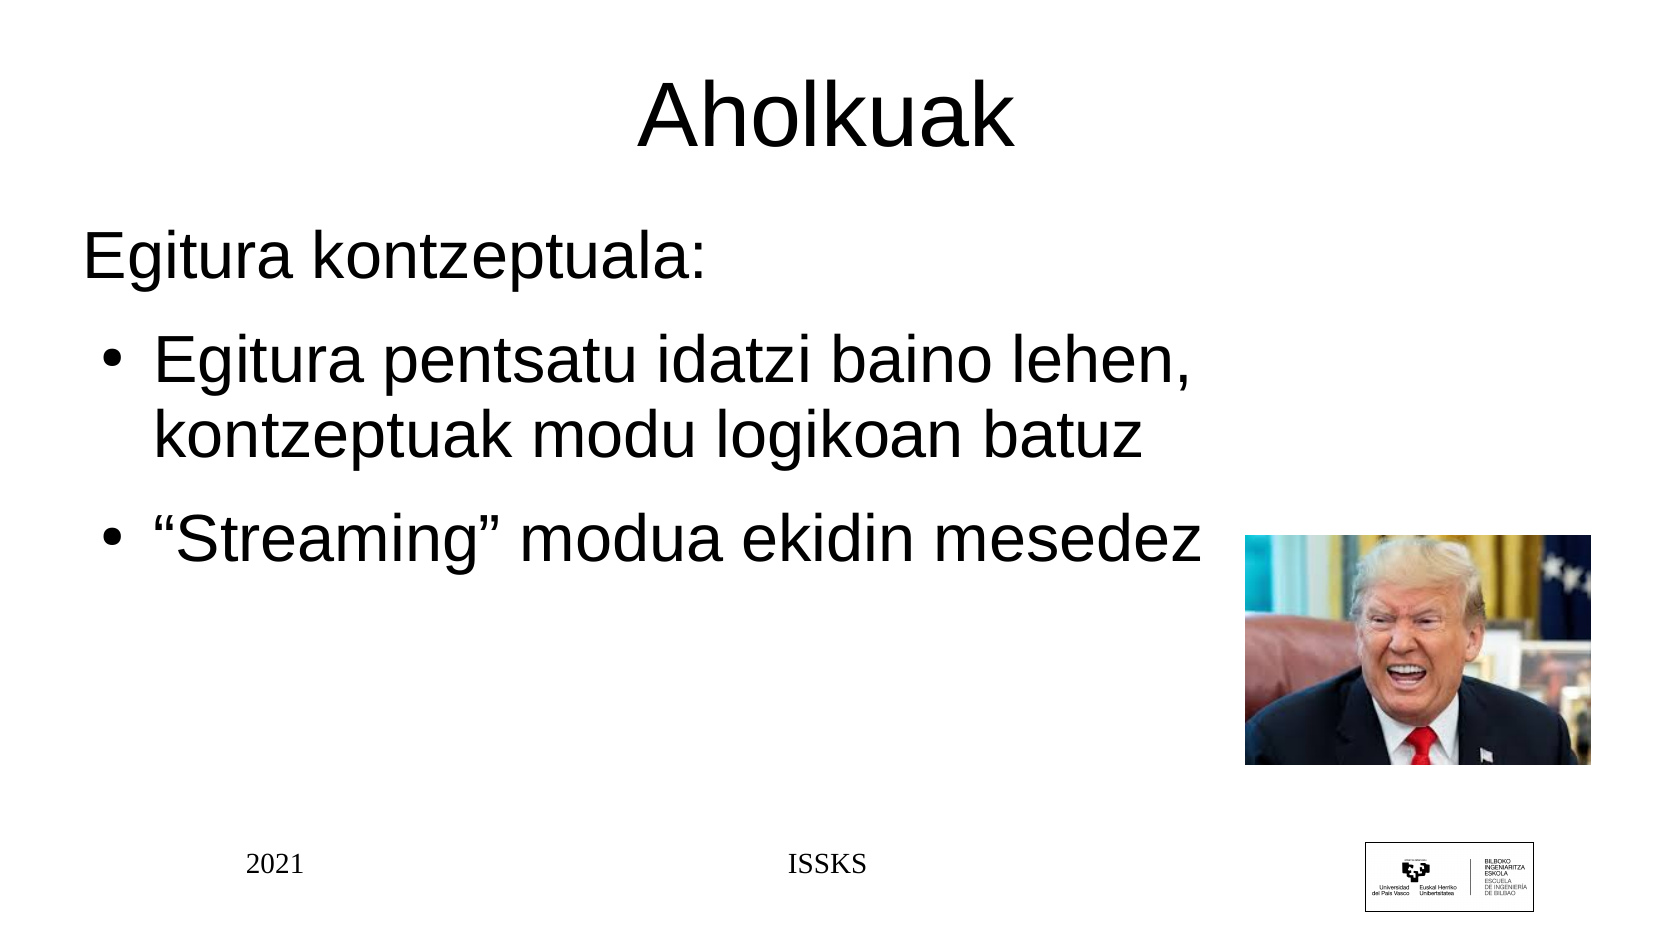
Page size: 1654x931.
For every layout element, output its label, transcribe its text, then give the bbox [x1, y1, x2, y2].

list Egitura kontzeptuala: Egitura pentsatu idatzi baino lehen, kontzeptuak modu logikoan batuz “Streaming” modua ekidin mesedez [82, 217, 1571, 758]
picture [1366, 843, 1533, 911]
picture [1245, 535, 1591, 766]
title Aholkuak [82, 37, 1571, 193]
